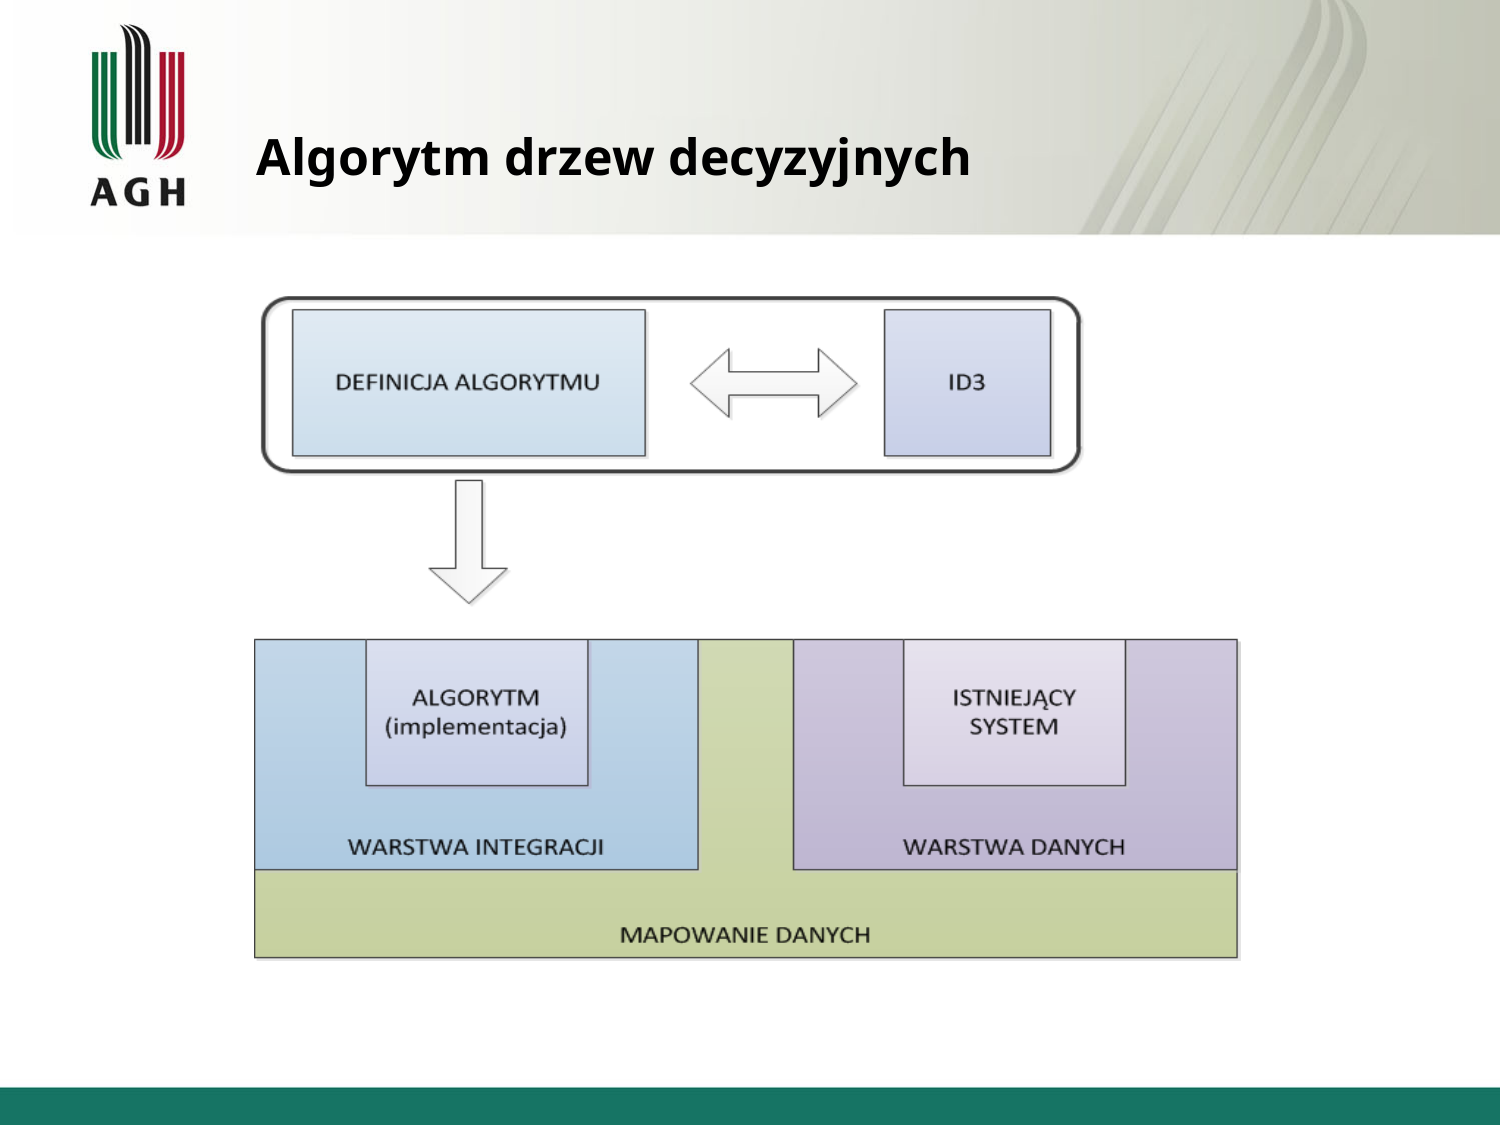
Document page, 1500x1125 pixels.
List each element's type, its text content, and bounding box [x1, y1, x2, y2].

picture [0, 0, 1500, 1125]
title Algorytm drzew decyzyjnych [242, 78, 1425, 233]
